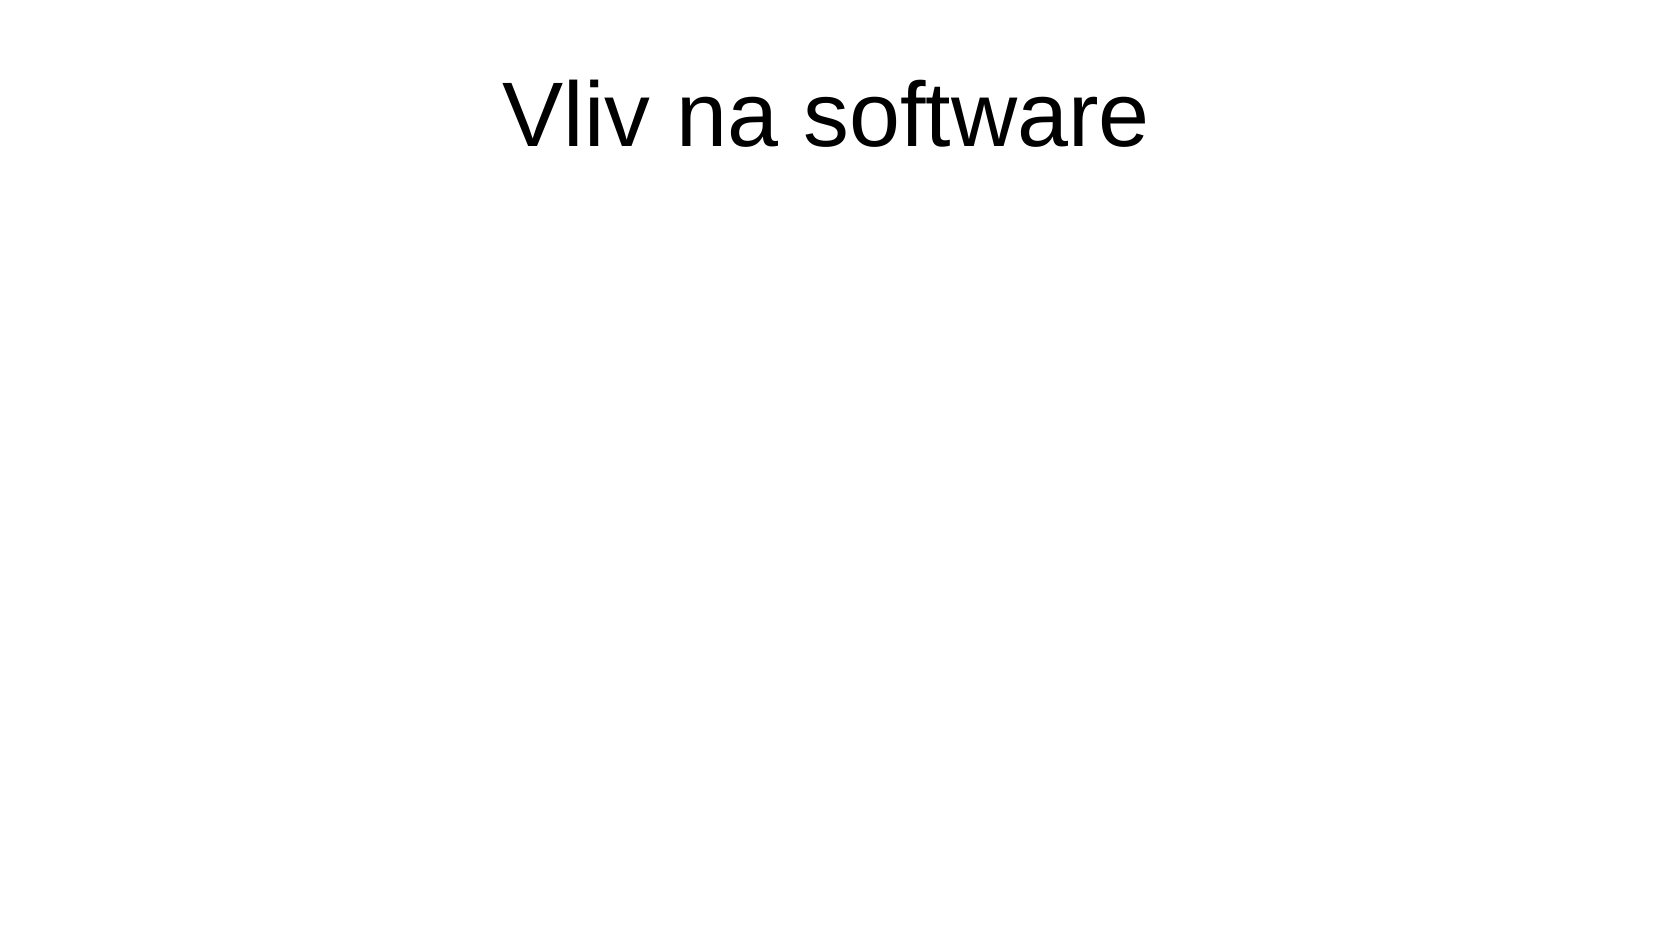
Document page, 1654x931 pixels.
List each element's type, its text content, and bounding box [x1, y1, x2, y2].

title Vliv na software [82, 37, 1571, 193]
